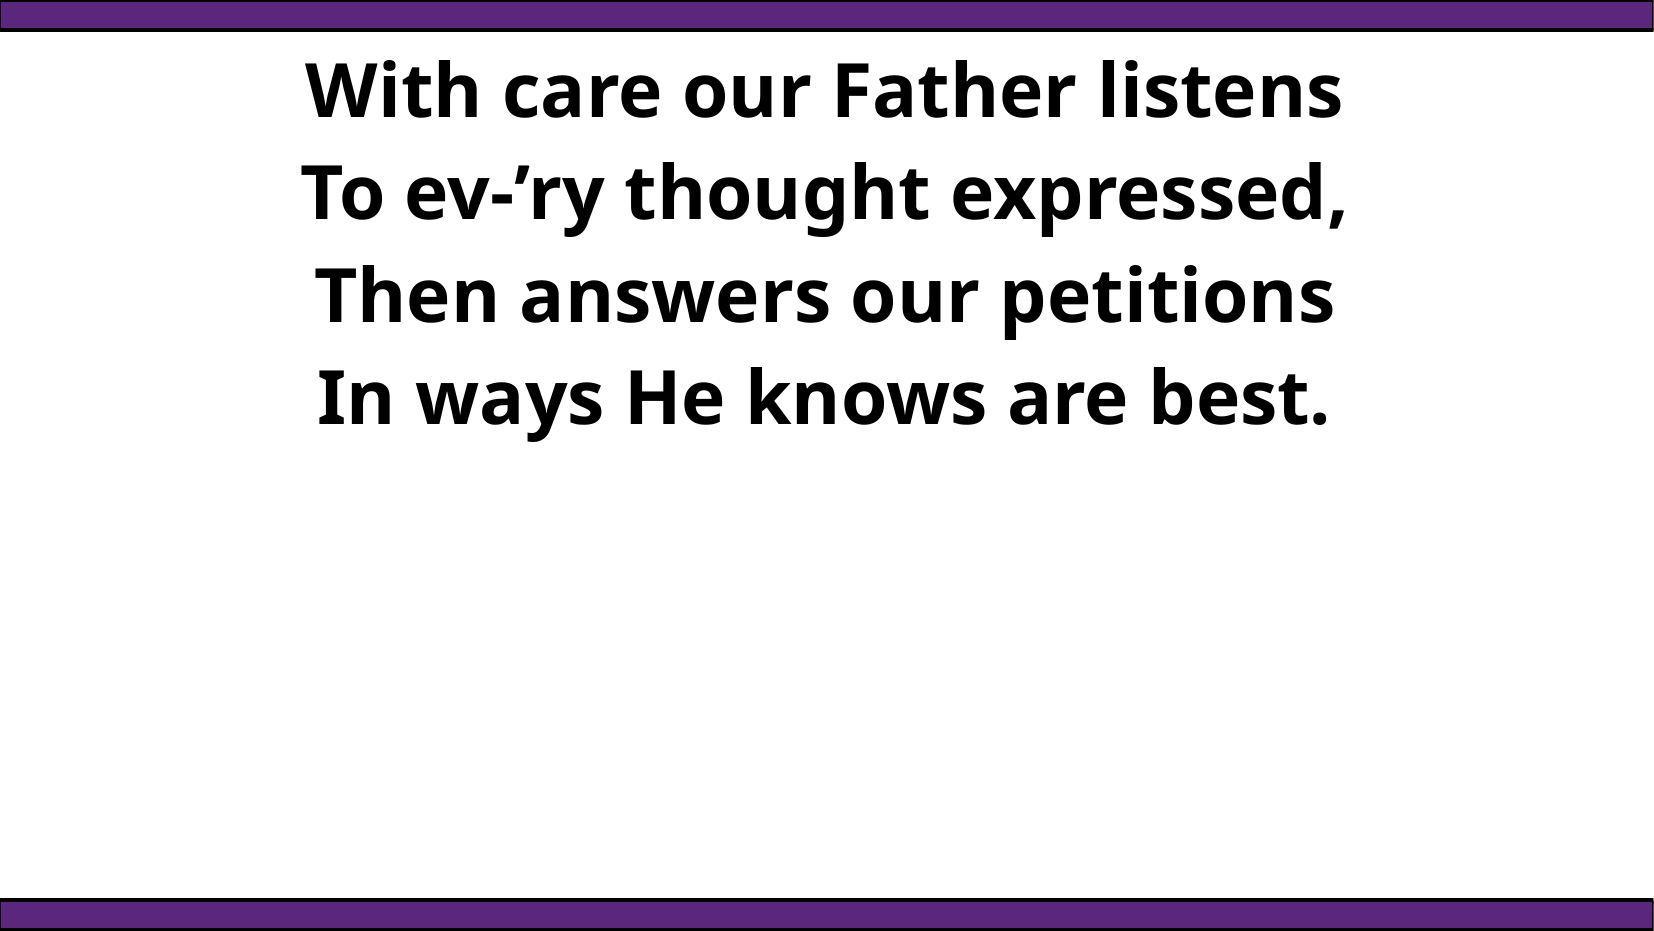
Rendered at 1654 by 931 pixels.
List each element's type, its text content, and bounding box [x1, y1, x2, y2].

picture [0, 31, 1654, 900]
text_box [0, 0, 1654, 31]
text_box [0, 900, 1654, 931]
text_box With care our Father listens To ev-’ry thought expressed, Then answers our petitions In ways He knows are best. [120, 30, 1531, 445]
